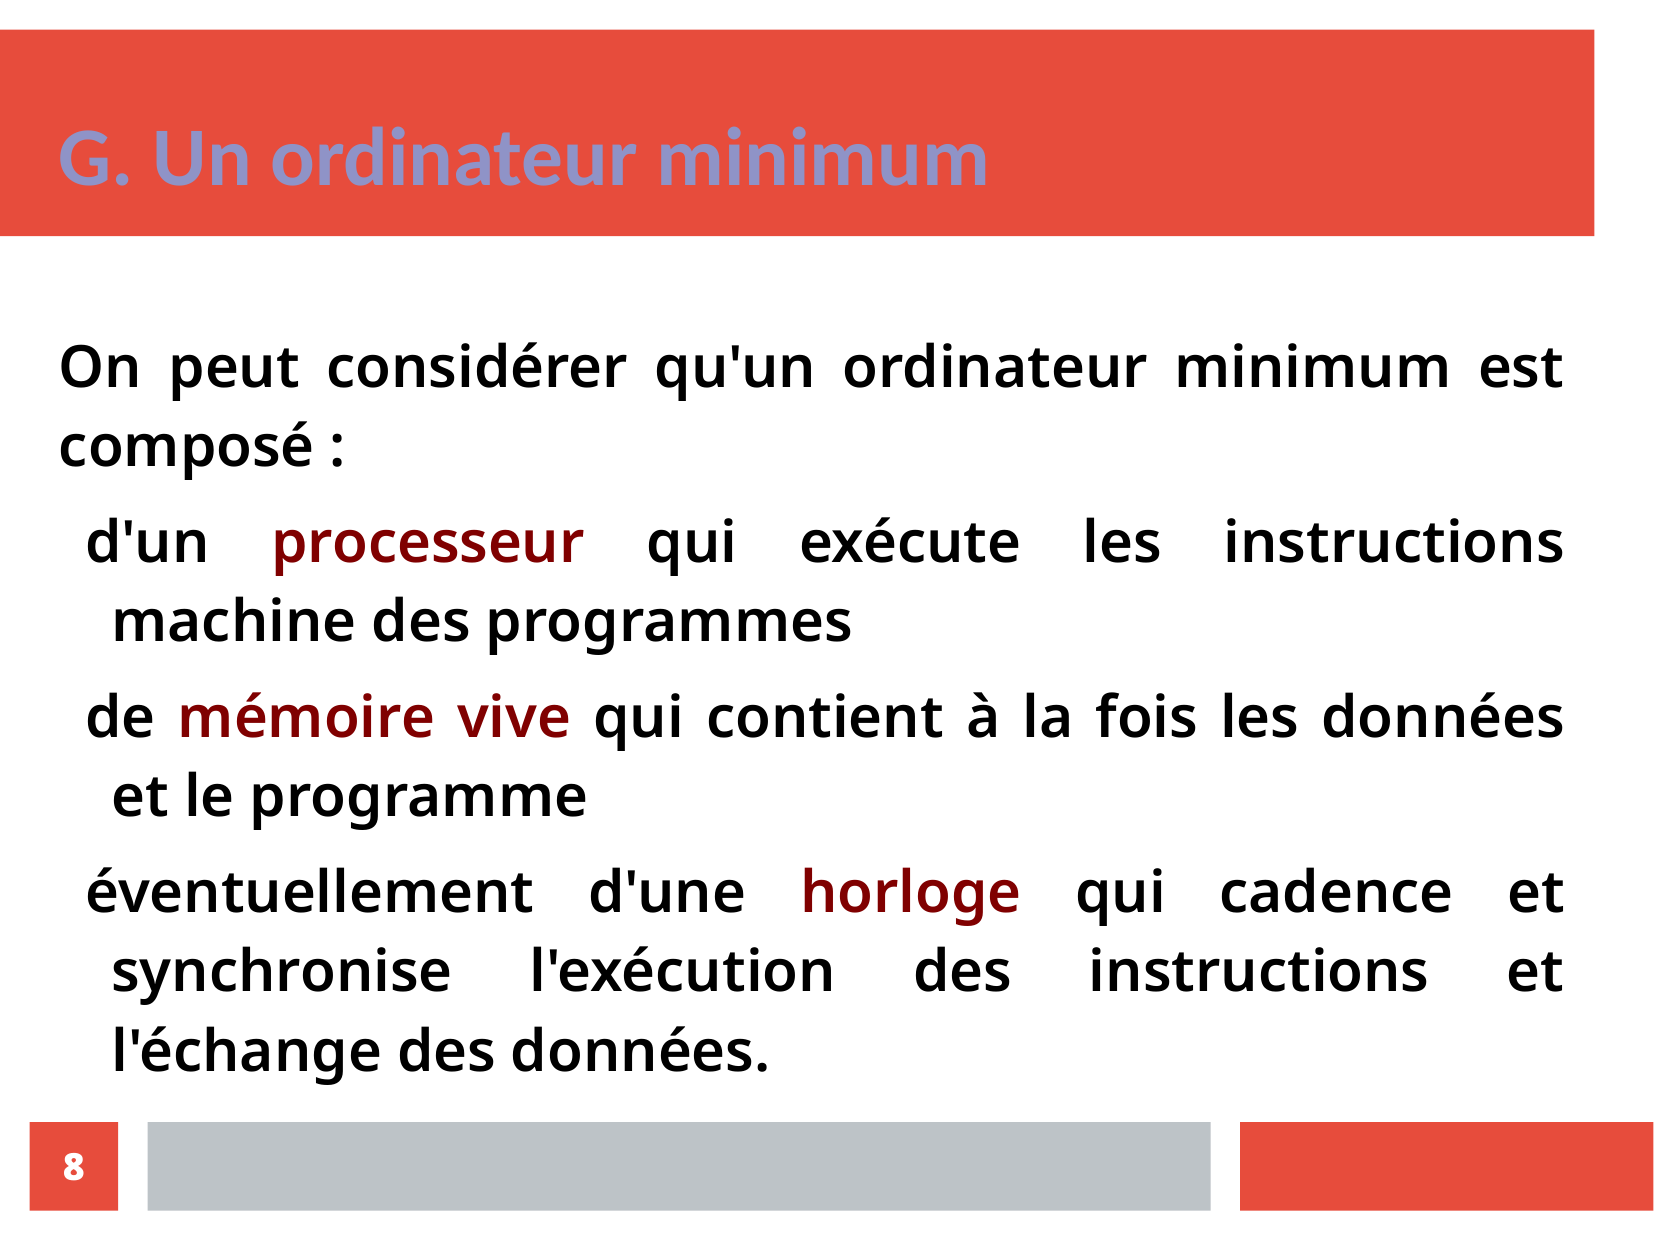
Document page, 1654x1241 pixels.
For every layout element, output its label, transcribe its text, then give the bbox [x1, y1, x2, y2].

list On peut considérer qu'un ordinateur minimum est composé : d'un processeur qui exécute les instructions machine des programmes de mémoire vive qui contient à la fois les données et le programme éventuellement d'une horloge qui cadence et synchronise l'exécution des instructions et l'échange des données. [59, 324, 1565, 1093]
title G. Un ordinateur minimum [59, 59, 1595, 207]
